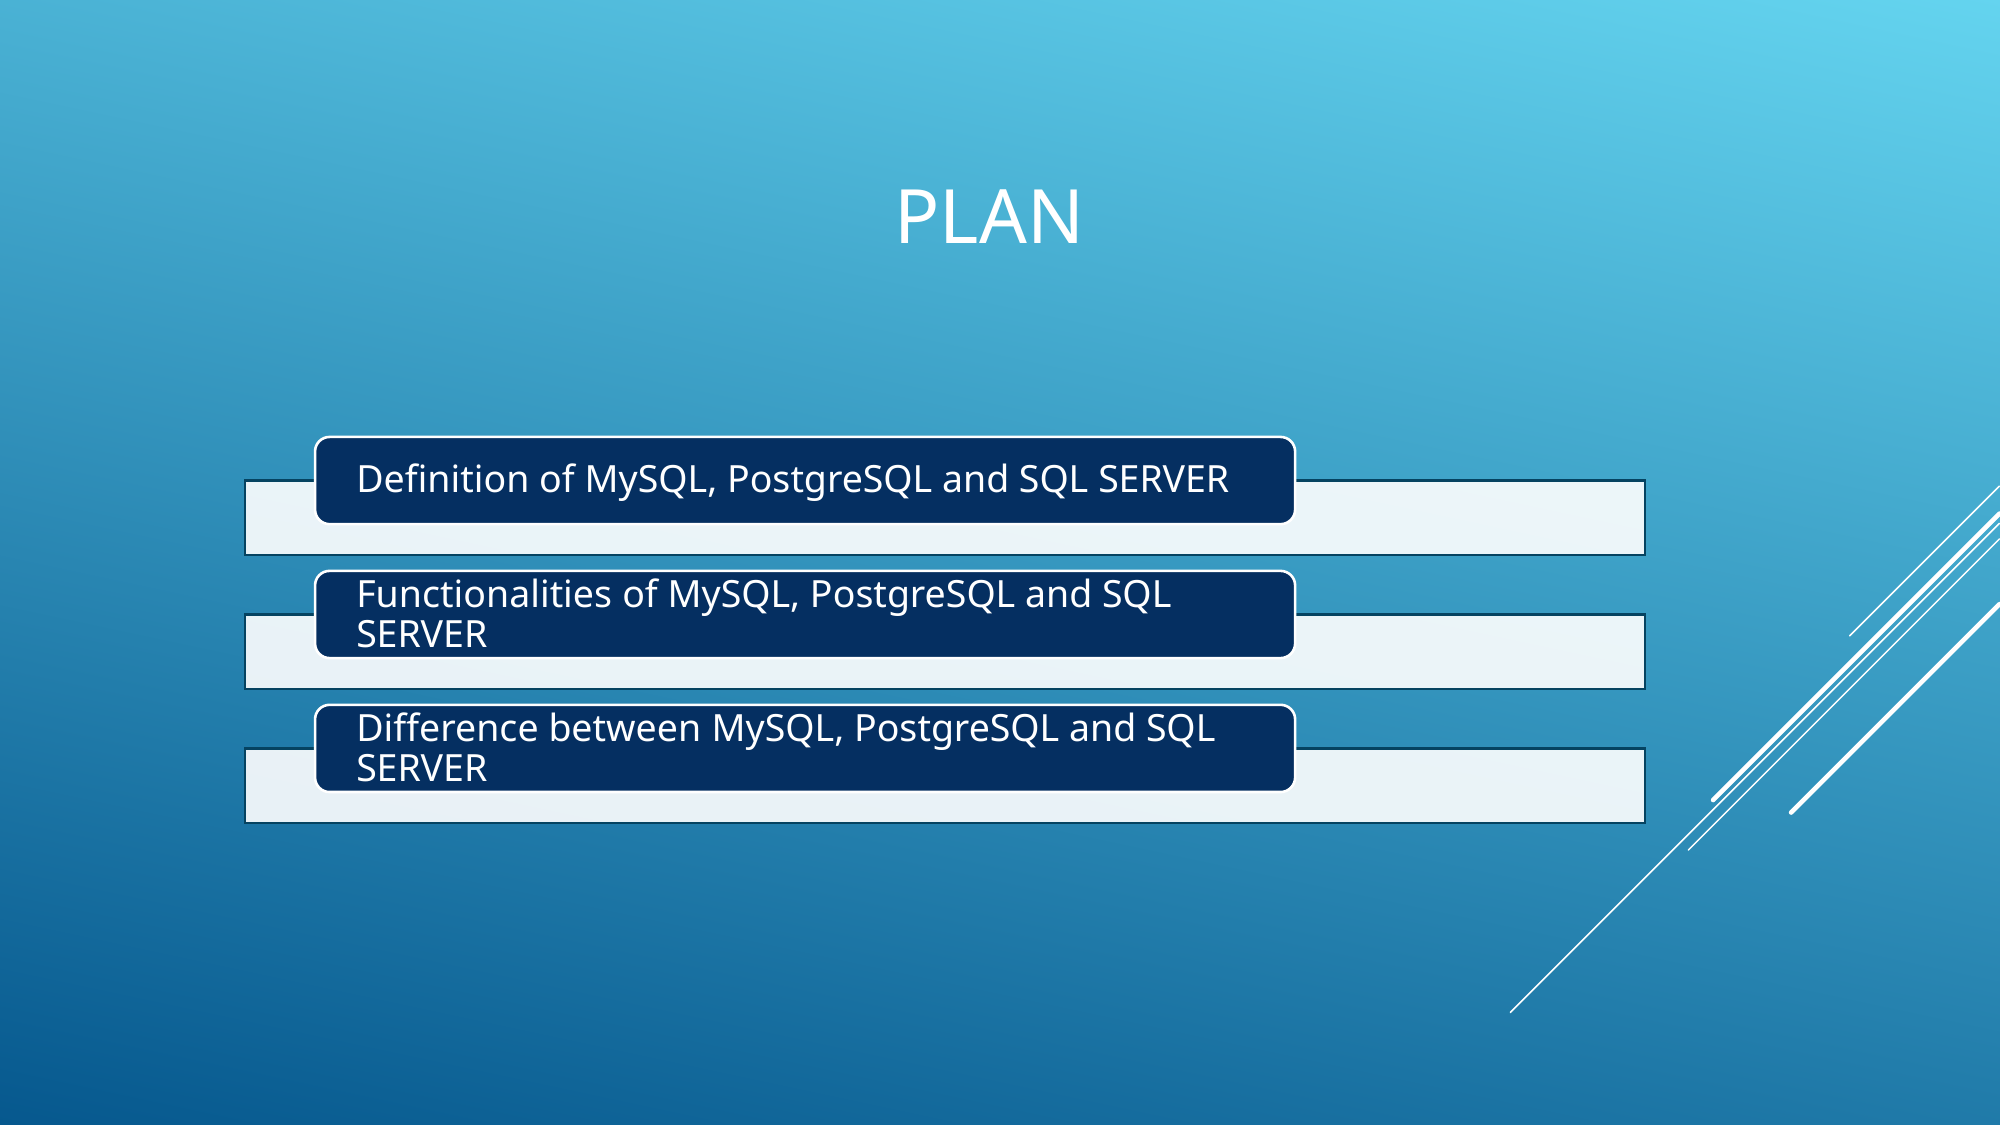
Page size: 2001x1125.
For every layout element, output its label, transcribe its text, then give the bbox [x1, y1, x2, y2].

text_box [245, 481, 1645, 555]
text_box [245, 614, 1645, 689]
text_box Definition of MySQL, PostgreSQL and SQL SERVER [315, 436, 1296, 525]
title Plan [289, 90, 1690, 338]
text_box Functionalities of MySQL, PostgreSQL and SQL SERVER [315, 570, 1296, 659]
text_box Difference between MySQL, PostgreSQL and SQL SERVER [315, 704, 1296, 793]
text_box [245, 748, 1645, 823]
